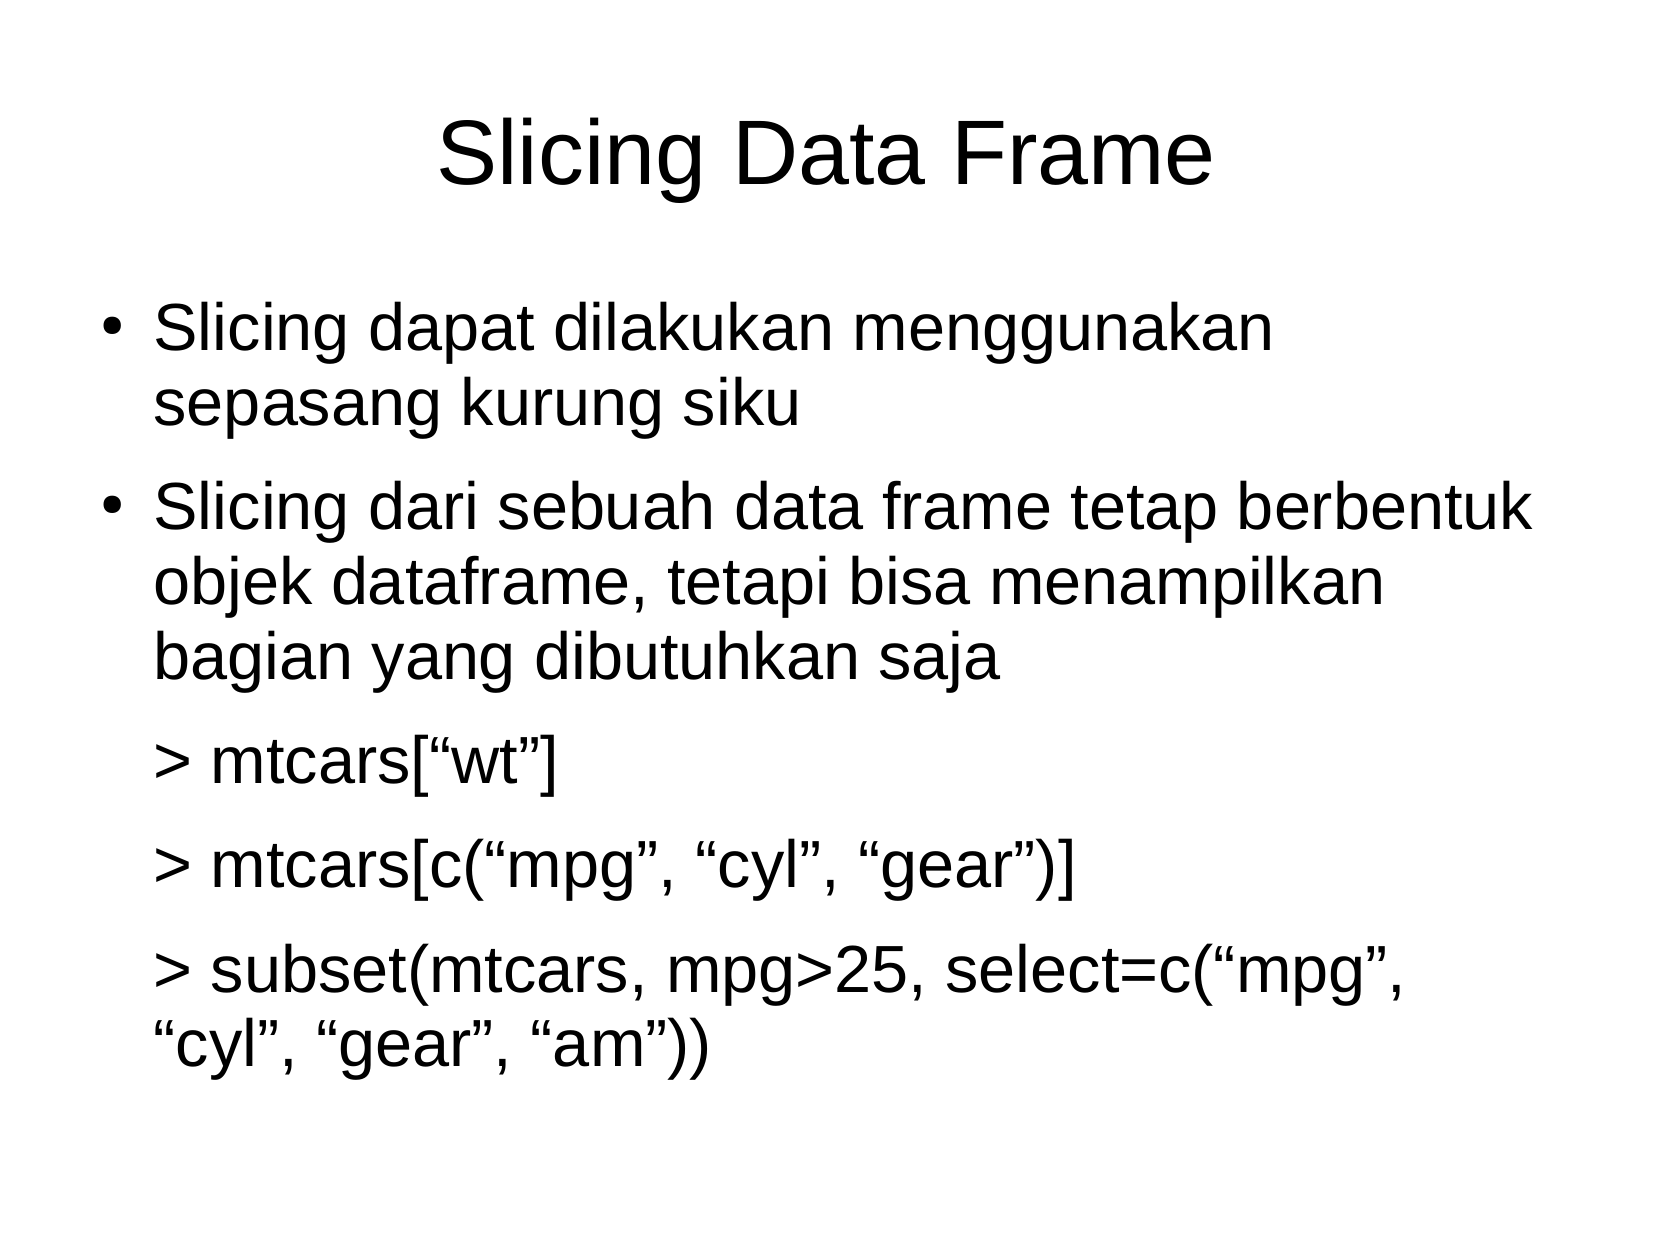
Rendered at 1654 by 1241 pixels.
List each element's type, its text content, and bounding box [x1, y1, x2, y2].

list Slicing dapat dilakukan menggunakan sepasang kurung siku Slicing dari sebuah data frame tetap berbentuk objek dataframe, tetapi bisa menampilkan bagian yang dibutuhkan saja > mtcars[“wt”] > mtcars[c(“mpg”, “cyl”, “gear”)] > subset(mtcars, mpg>25, select=c(“mpg”, “cyl”, “gear”, “am”)) [82, 290, 1571, 1141]
title Slicing Data Frame [82, 49, 1571, 257]
